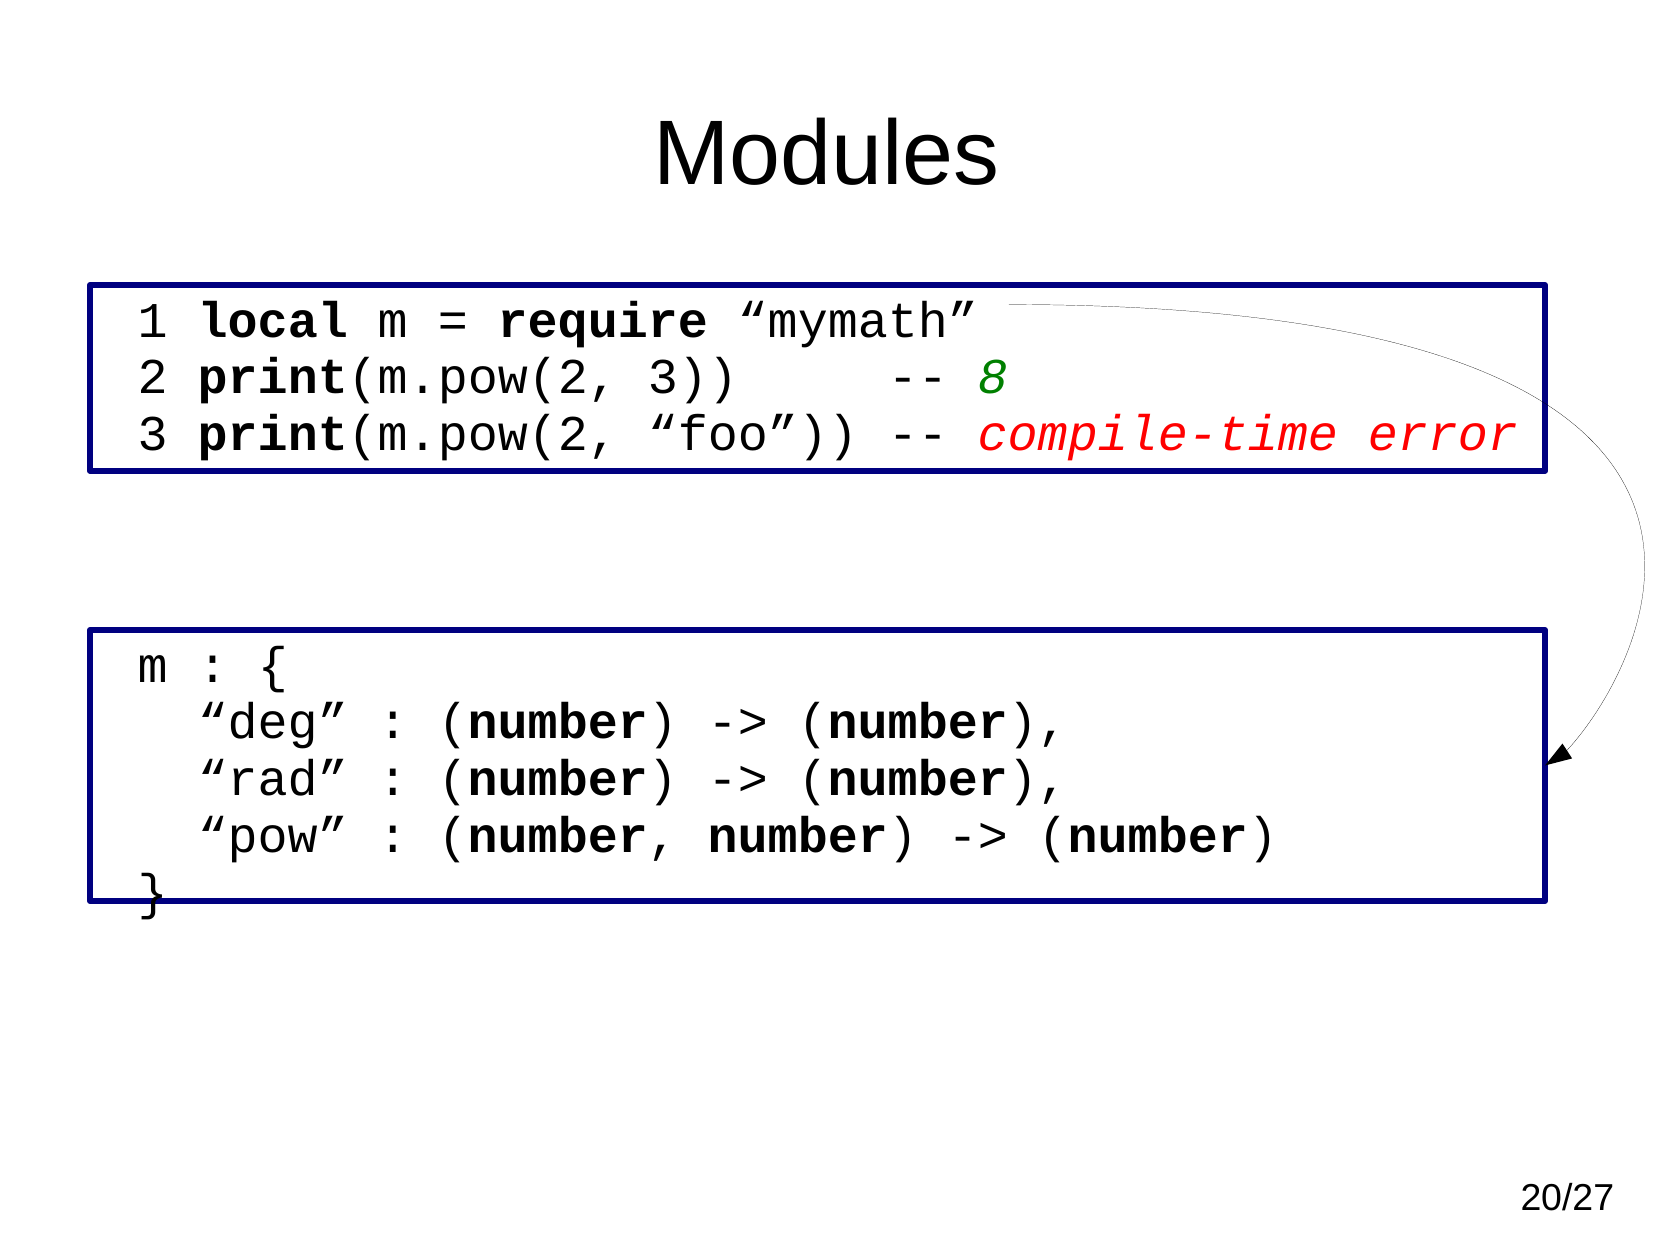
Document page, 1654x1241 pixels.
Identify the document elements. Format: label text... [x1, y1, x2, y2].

text_box m : { “deg” : (number) -> (number), “rad” : (number) -> (number), “pow” : (number, number) -> (number) } [90, 630, 1546, 901]
text_box 20/27 [1495, 1168, 1630, 1239]
title Modules [82, 49, 1571, 257]
text_box 1 local m = require “mymath” 2 print(m.pow(2, 3)) -- 8 3 print(m.pow(2, “foo”)) -- compile-time error [90, 284, 1546, 471]
